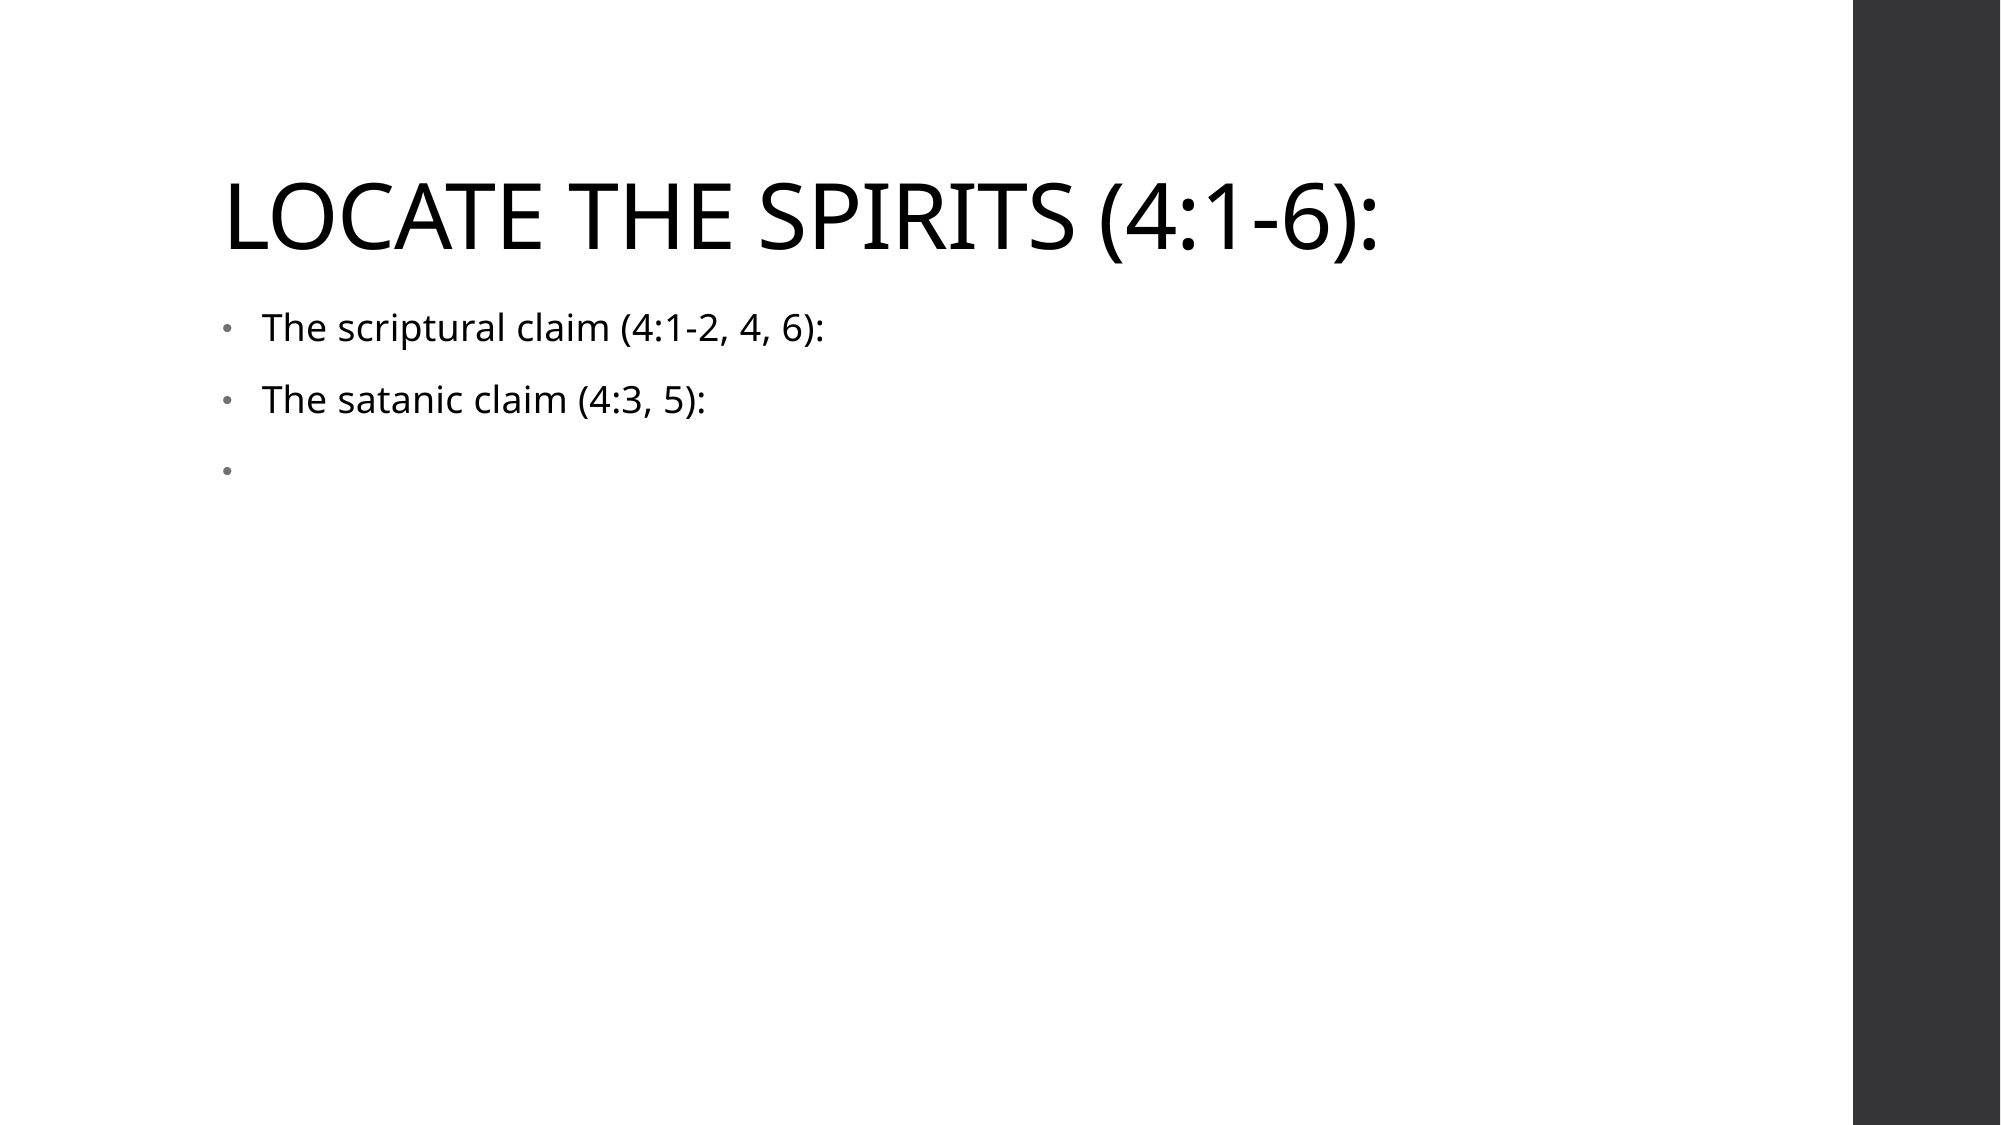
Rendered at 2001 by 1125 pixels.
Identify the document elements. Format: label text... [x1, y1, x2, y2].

title LOCATE THE SPIRITS (4:1-6): [206, 60, 1797, 278]
list The scriptural claim (4:1-2, 4, 6): The satanic claim (4:3, 5): [206, 299, 1617, 1014]
